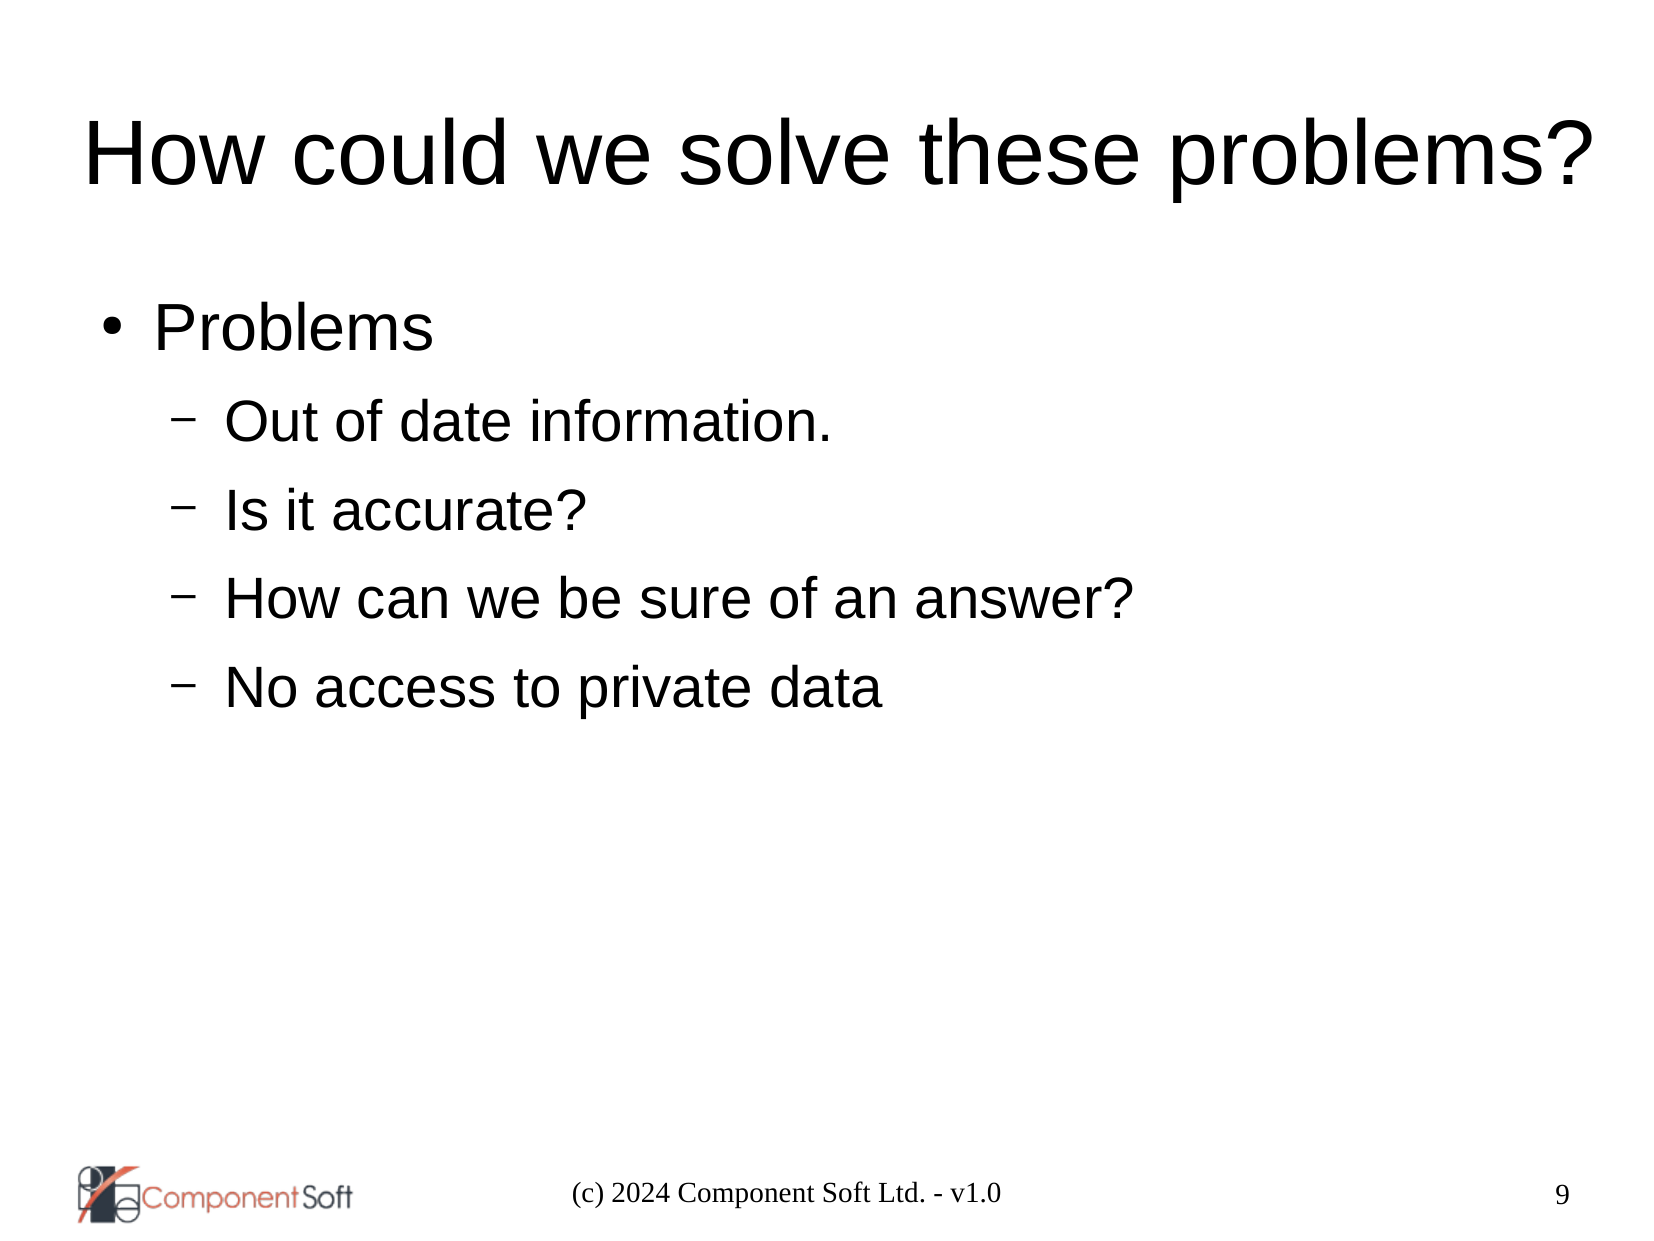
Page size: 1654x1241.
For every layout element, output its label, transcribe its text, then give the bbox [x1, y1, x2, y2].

list Problems Out of date information. Is it accurate? How can we be sure of an answer? No access to private data [82, 290, 1571, 1126]
picture [75, 1162, 357, 1227]
title How could we solve these problems? [82, 49, 1613, 257]
